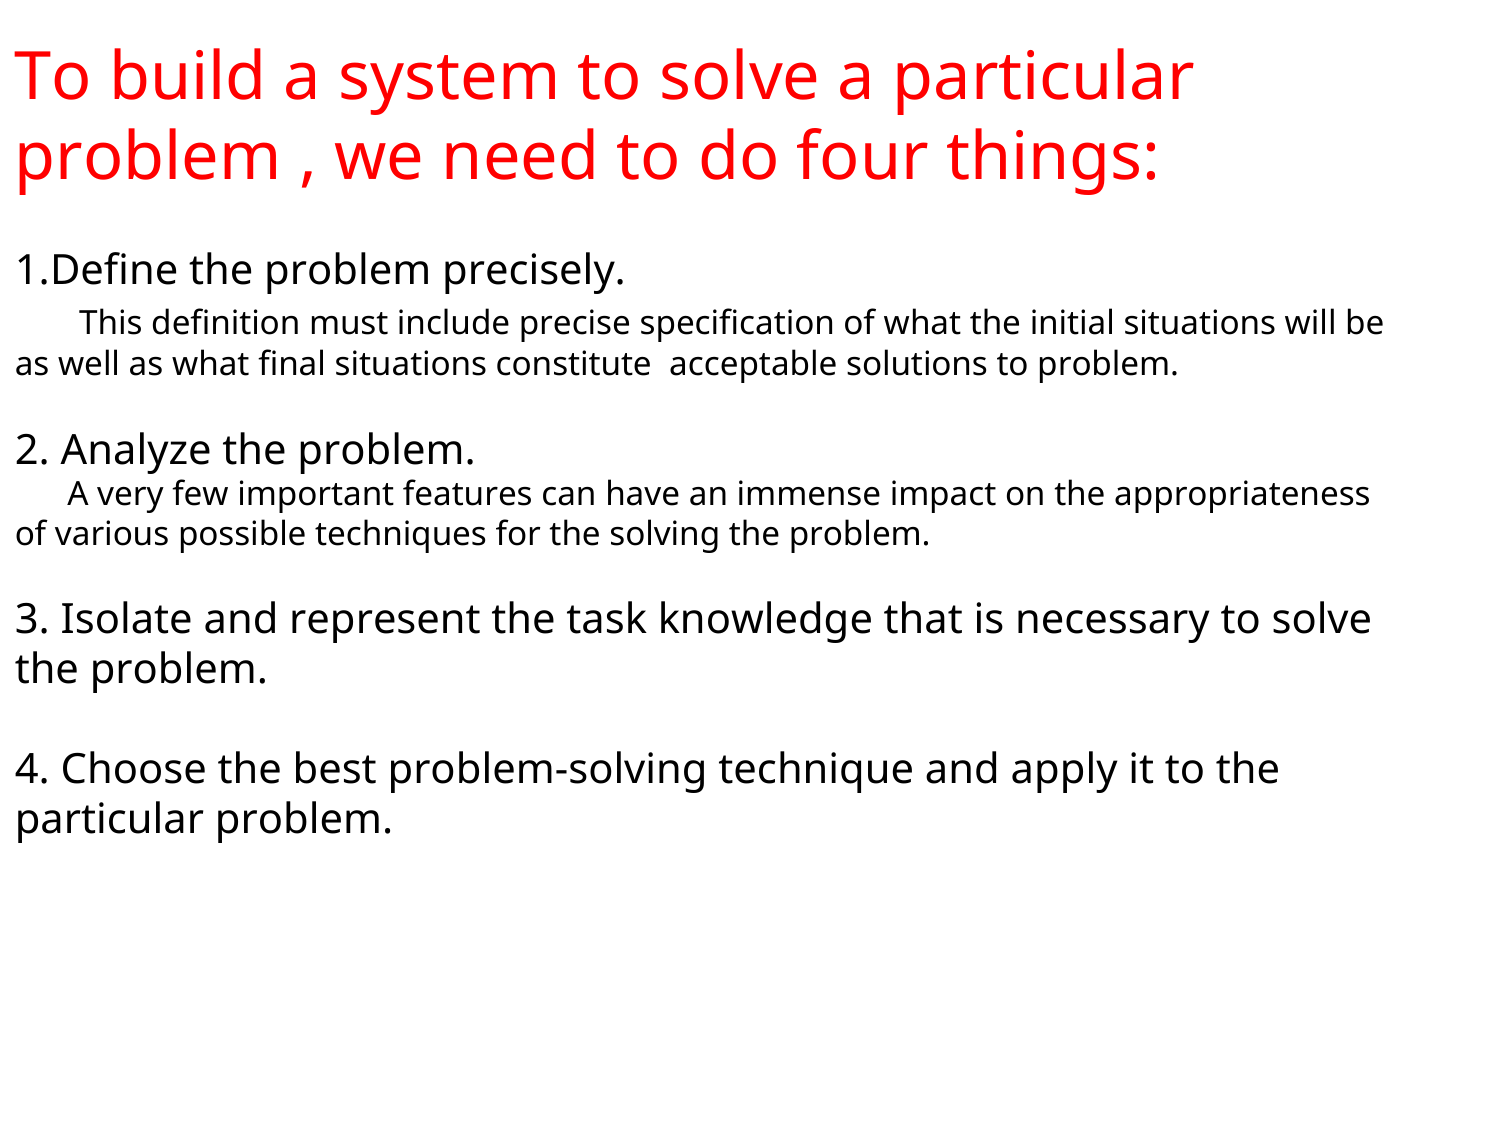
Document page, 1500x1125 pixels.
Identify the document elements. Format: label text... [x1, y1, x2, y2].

text_box To build a system to solve a particular problem , we need to do four things: Define the problem precisely. This definition must include precise specification of what the initial situations will be as well as what final situations constitute acceptable solutions to problem. 2. Analyze the problem. A very few important features can have an immense impact on the appropriateness of various possible techniques for the solving the problem. 3. Isolate and represent the task knowledge that is necessary to solve the problem. 4. Choose the best problem-solving technique and apply it to the particular problem. [0, 24, 1413, 901]
